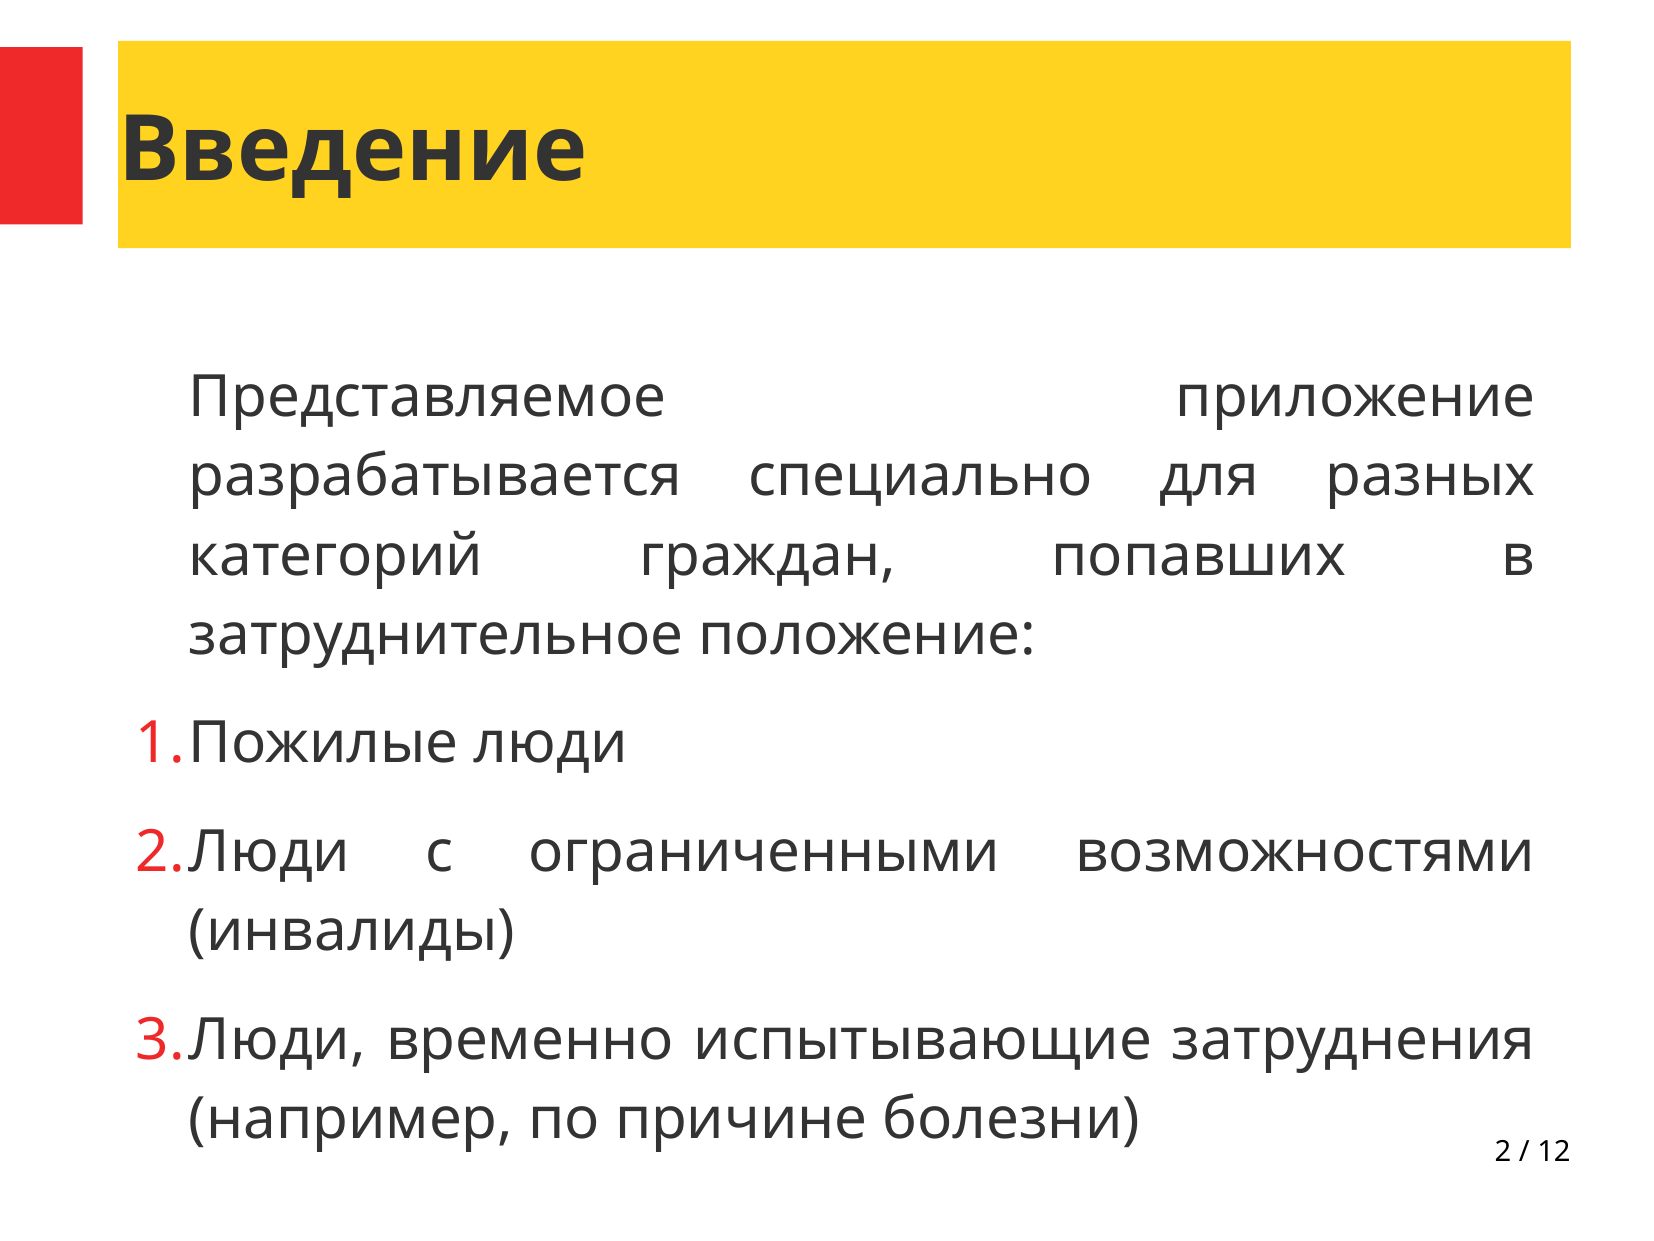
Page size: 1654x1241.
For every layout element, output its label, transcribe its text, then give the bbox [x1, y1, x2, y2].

title Введение [118, 40, 1571, 249]
list Представляемое приложение разрабатывается специально для разных категорий граждан, попавших в затруднительное положение: Пожилые люди Люди с ограниченными возможностями (инвалиды) Люди, временно испытывающие затруднения (например, по причине болезни) [118, 354, 1536, 1074]
